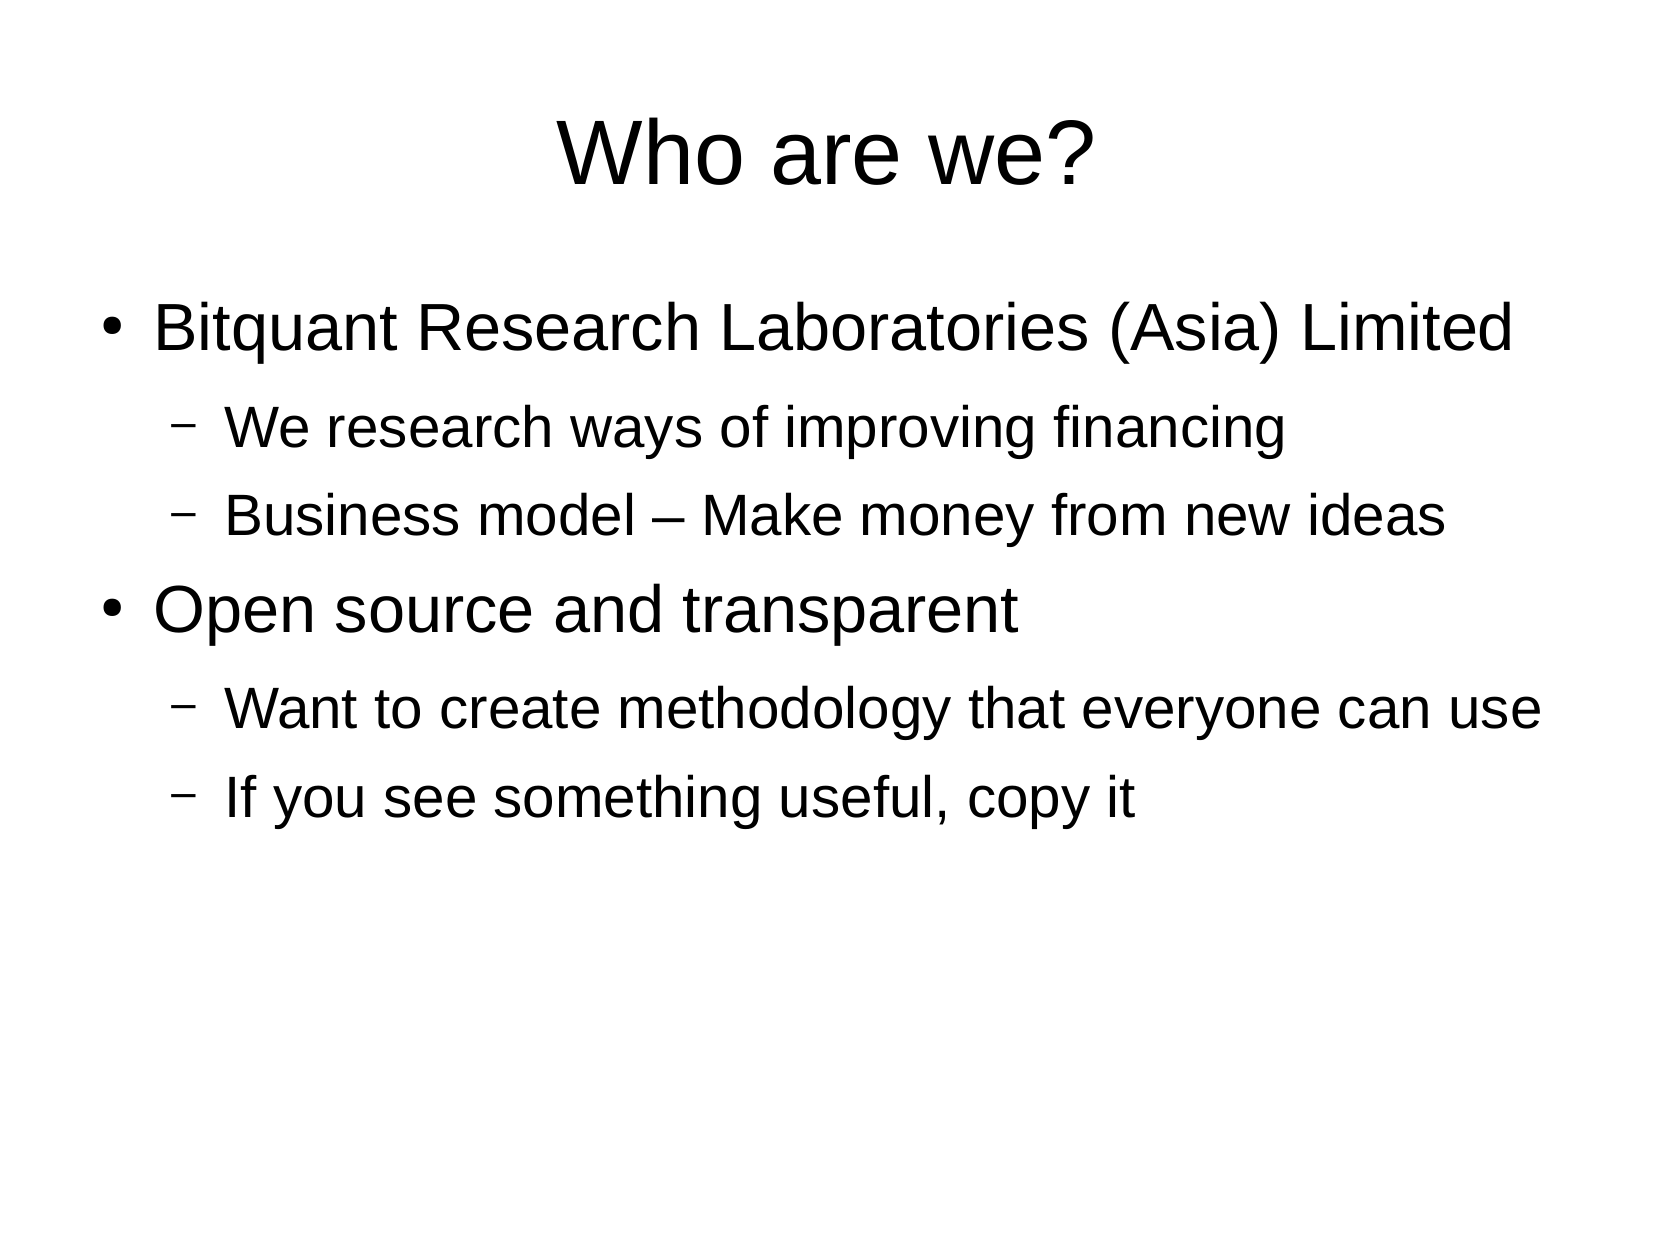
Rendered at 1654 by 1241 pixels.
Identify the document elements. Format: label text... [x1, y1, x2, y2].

list Bitquant Research Laboratories (Asia) Limited We research ways of improving financing Business model – Make money from new ideas Open source and transparent Want to create methodology that everyone can use If you see something useful, copy it [82, 290, 1571, 1010]
title Who are we? [82, 49, 1571, 257]
